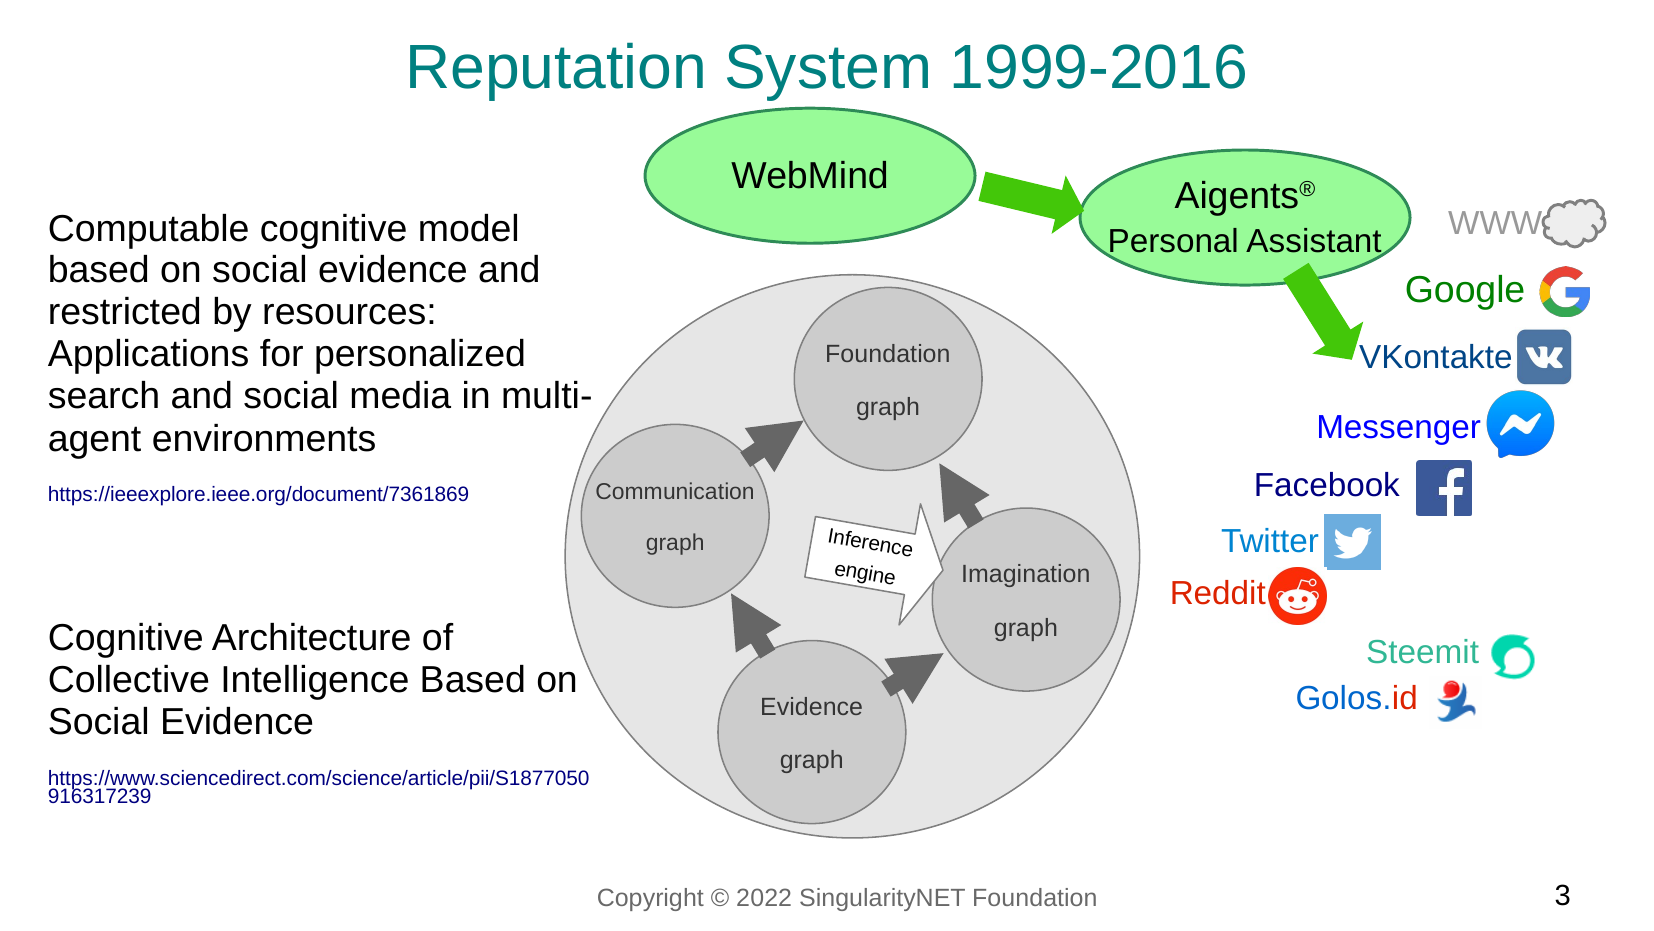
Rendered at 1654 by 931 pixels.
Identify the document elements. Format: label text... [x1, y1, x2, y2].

text_box [1283, 262, 1364, 360]
text_box Messenger [1301, 401, 1496, 454]
picture [1268, 567, 1327, 625]
text_box WebMind [645, 108, 976, 244]
text_box [1577, 200, 1606, 247]
text_box Reputation System 1999-2016 [0, 0, 1630, 135]
picture [1526, 633, 1537, 681]
text_box Steemit [1351, 625, 1526, 689]
text_box [565, 274, 1140, 838]
picture [1433, 460, 1472, 516]
text_box Communication graph [583, 424, 770, 608]
text_box WWW [1433, 197, 1577, 253]
text_box Evidence graph [717, 640, 906, 824]
text_box Inference engine [804, 503, 943, 625]
picture [1350, 514, 1381, 570]
picture [1485, 389, 1555, 459]
picture [1539, 266, 1590, 317]
text_box Imagination graph [932, 508, 1121, 692]
picture [1515, 327, 1573, 386]
text_box VKontakte [1344, 331, 1549, 394]
text_box [978, 171, 1085, 234]
text_box Cognitive Architecture of Collective Intelligence Based on Social Evidence https://www.sciencedirect.com/science/article/pii/S1877050916317239 [33, 609, 616, 844]
picture [1456, 689, 1482, 729]
text_box Computable cognitive model based on social evidence and restricted by resources: Applications for personalized search and social media in multi-agent environments https://ieeexplore.ieee.org/document/7361869 [33, 199, 631, 537]
text_box Foundation graph [794, 287, 983, 471]
text_box Aigents® Personal Assistant [1080, 150, 1411, 286]
text_box Facebook [1239, 458, 1433, 522]
text_box Google [1390, 260, 1578, 324]
text_box Reddit [1155, 567, 1343, 631]
text_box Twitter [1206, 514, 1350, 571]
text_box Golos.id [1280, 671, 1456, 735]
